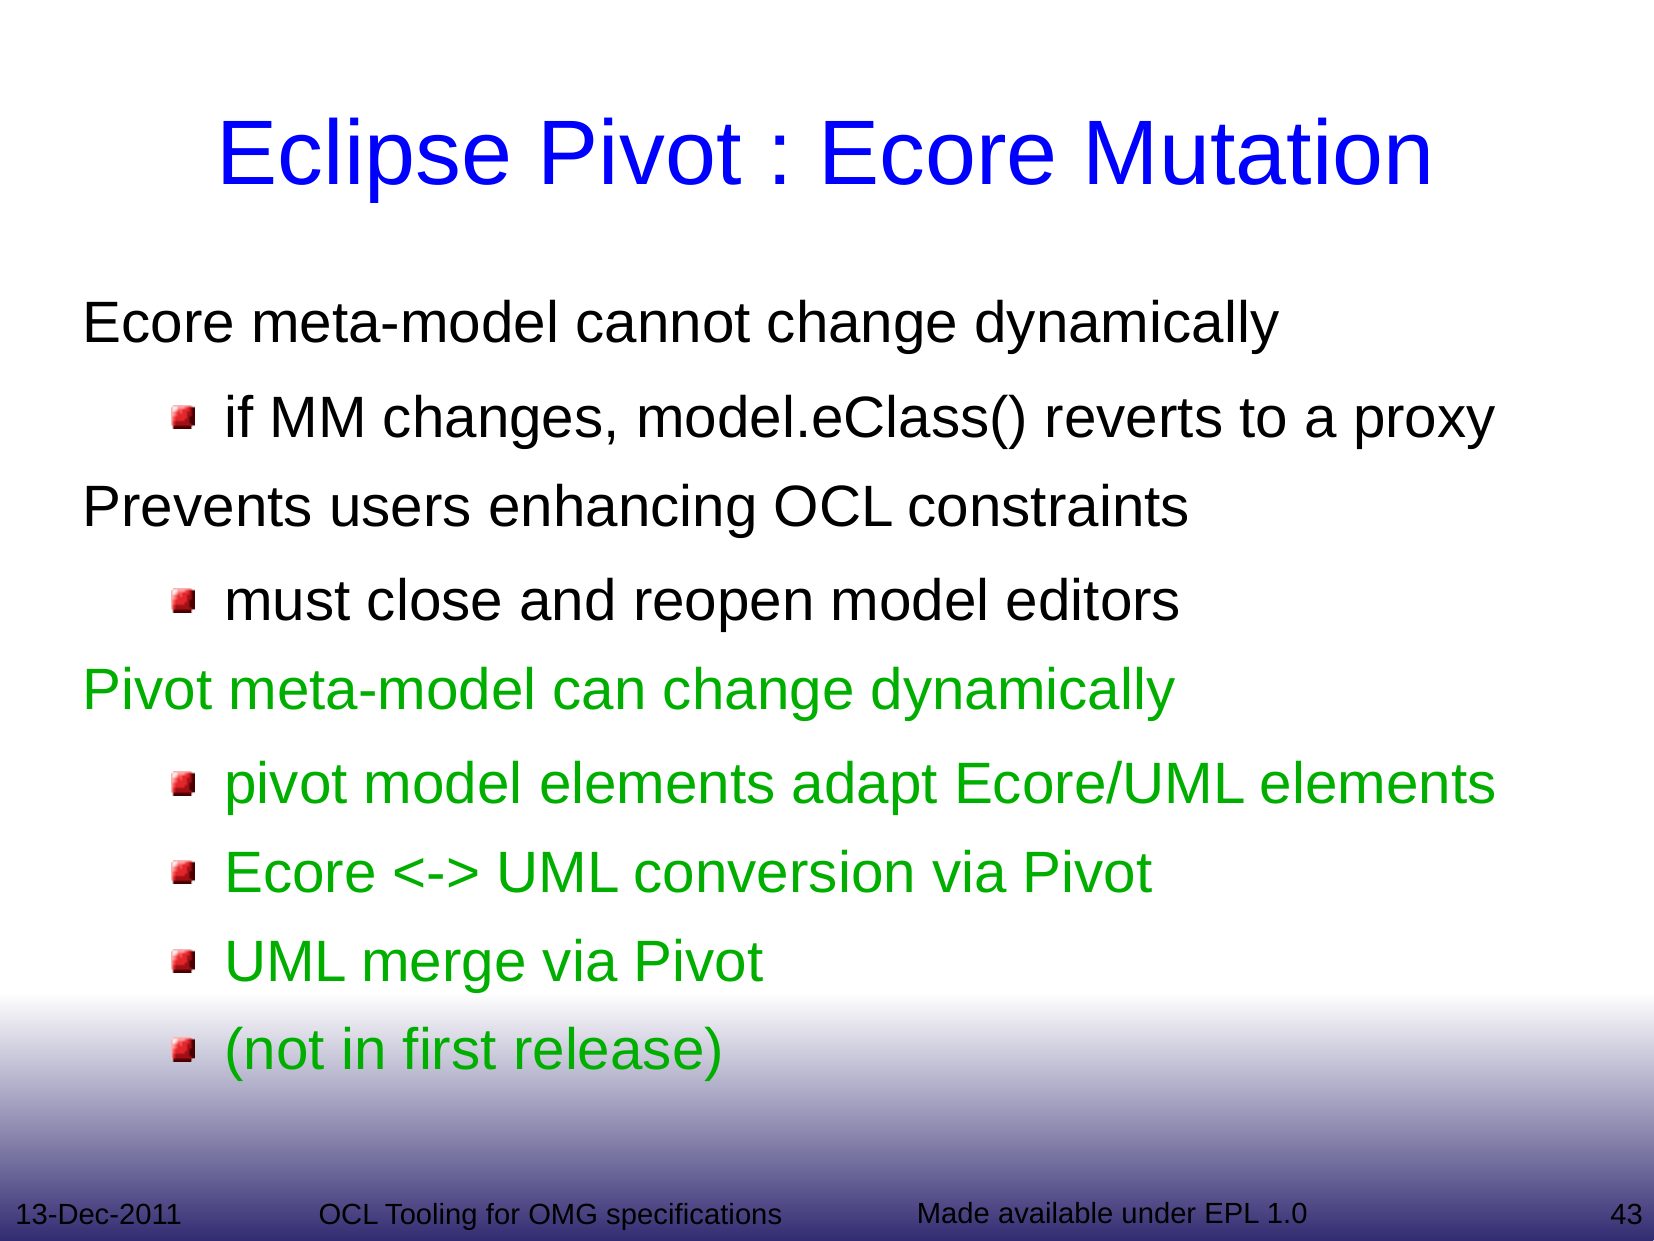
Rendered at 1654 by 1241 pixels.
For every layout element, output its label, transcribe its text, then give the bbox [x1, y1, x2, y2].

list Ecore meta-model cannot change dynamically if MM changes, model.eClass() reverts to a proxy Prevents users enhancing OCL constraints must close and reopen model editors Pivot meta-model can change dynamically pivot model elements adapt Ecore/UML elements Ecore <-> UML conversion via Pivot UML merge via Pivot (not in first release) [82, 290, 1571, 1109]
title Eclipse Pivot : Ecore Mutation [82, 49, 1571, 257]
